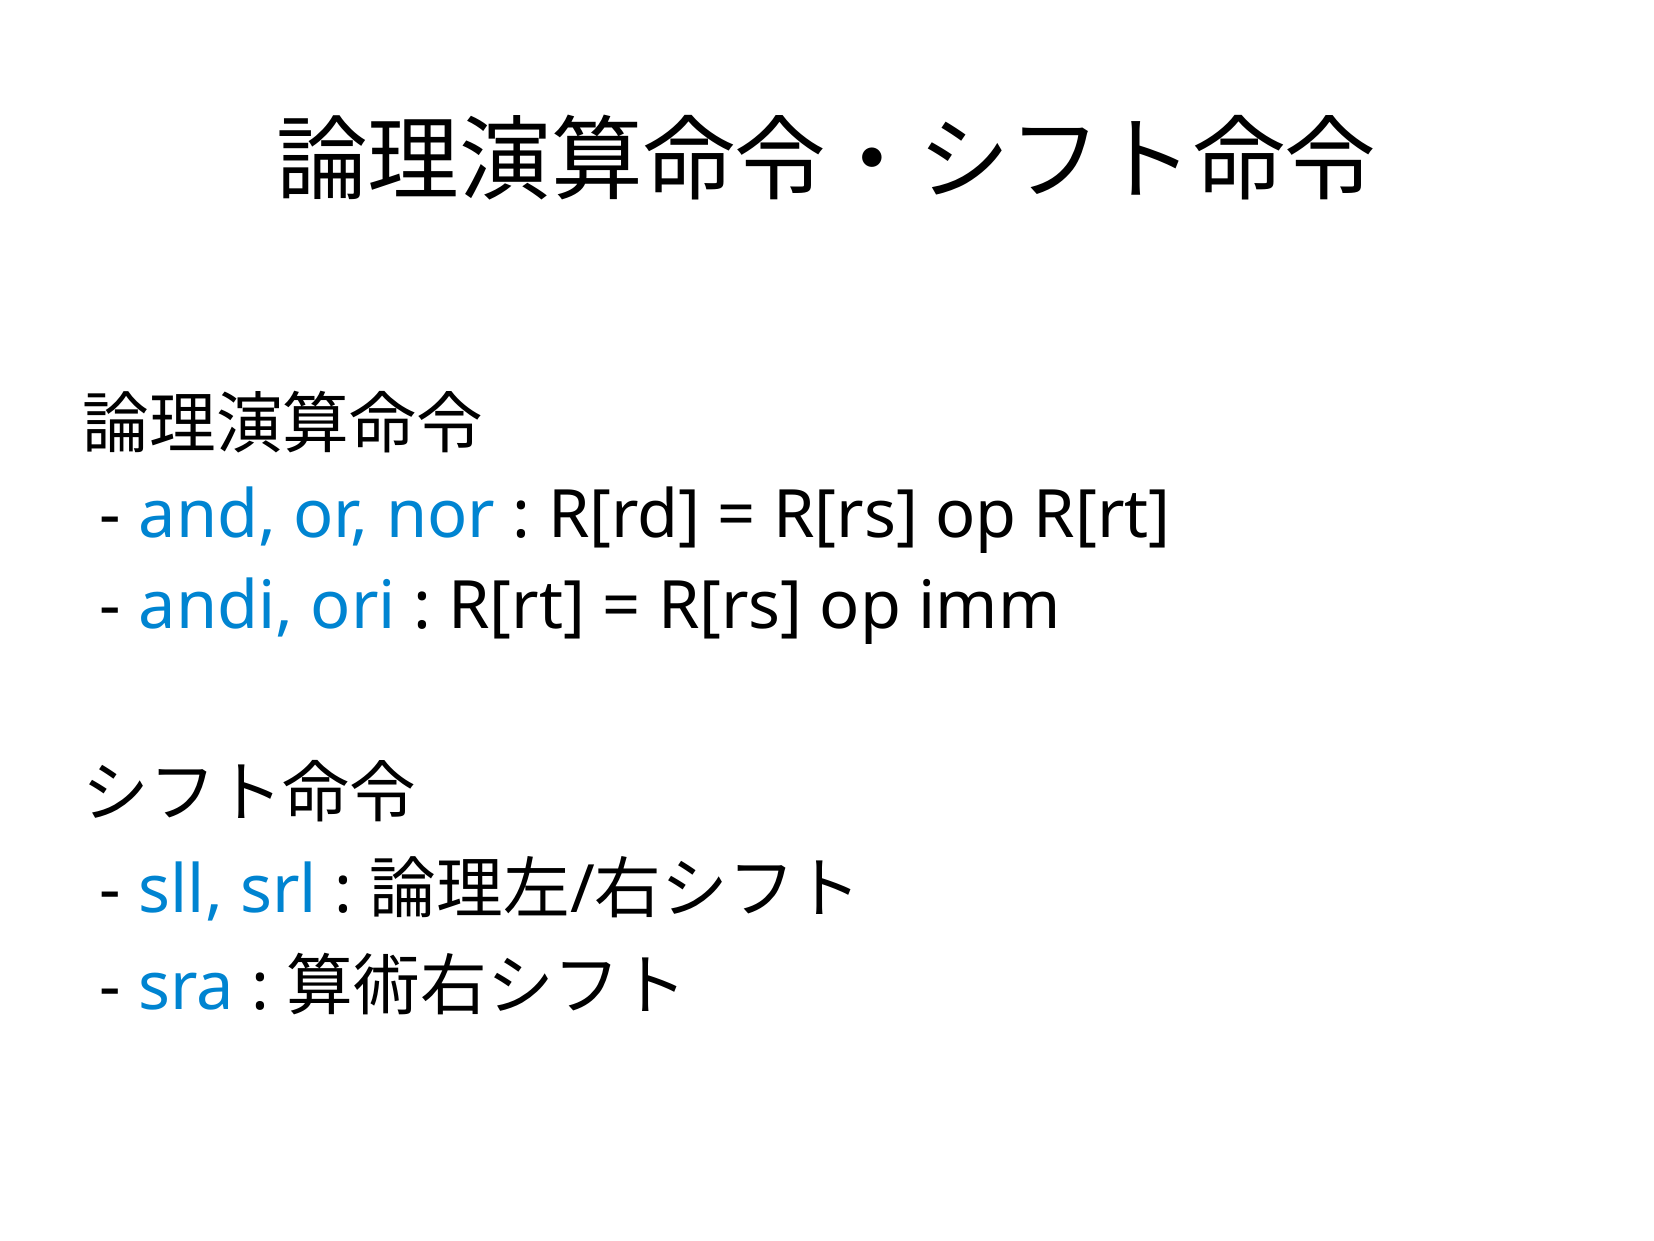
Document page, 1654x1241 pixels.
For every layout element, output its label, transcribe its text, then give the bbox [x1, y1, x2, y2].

subtitle 論理演算命令 - and, or, nor : R[rd] = R[rs] op R[rt] - andi, ori : R[rt] = R[rs] op imm シフト命令 - sll, srl : 論理左/右シフト - sra : 算術右シフト [82, 290, 1571, 1109]
title 論理演算命令・シフト命令 [82, 49, 1571, 257]
